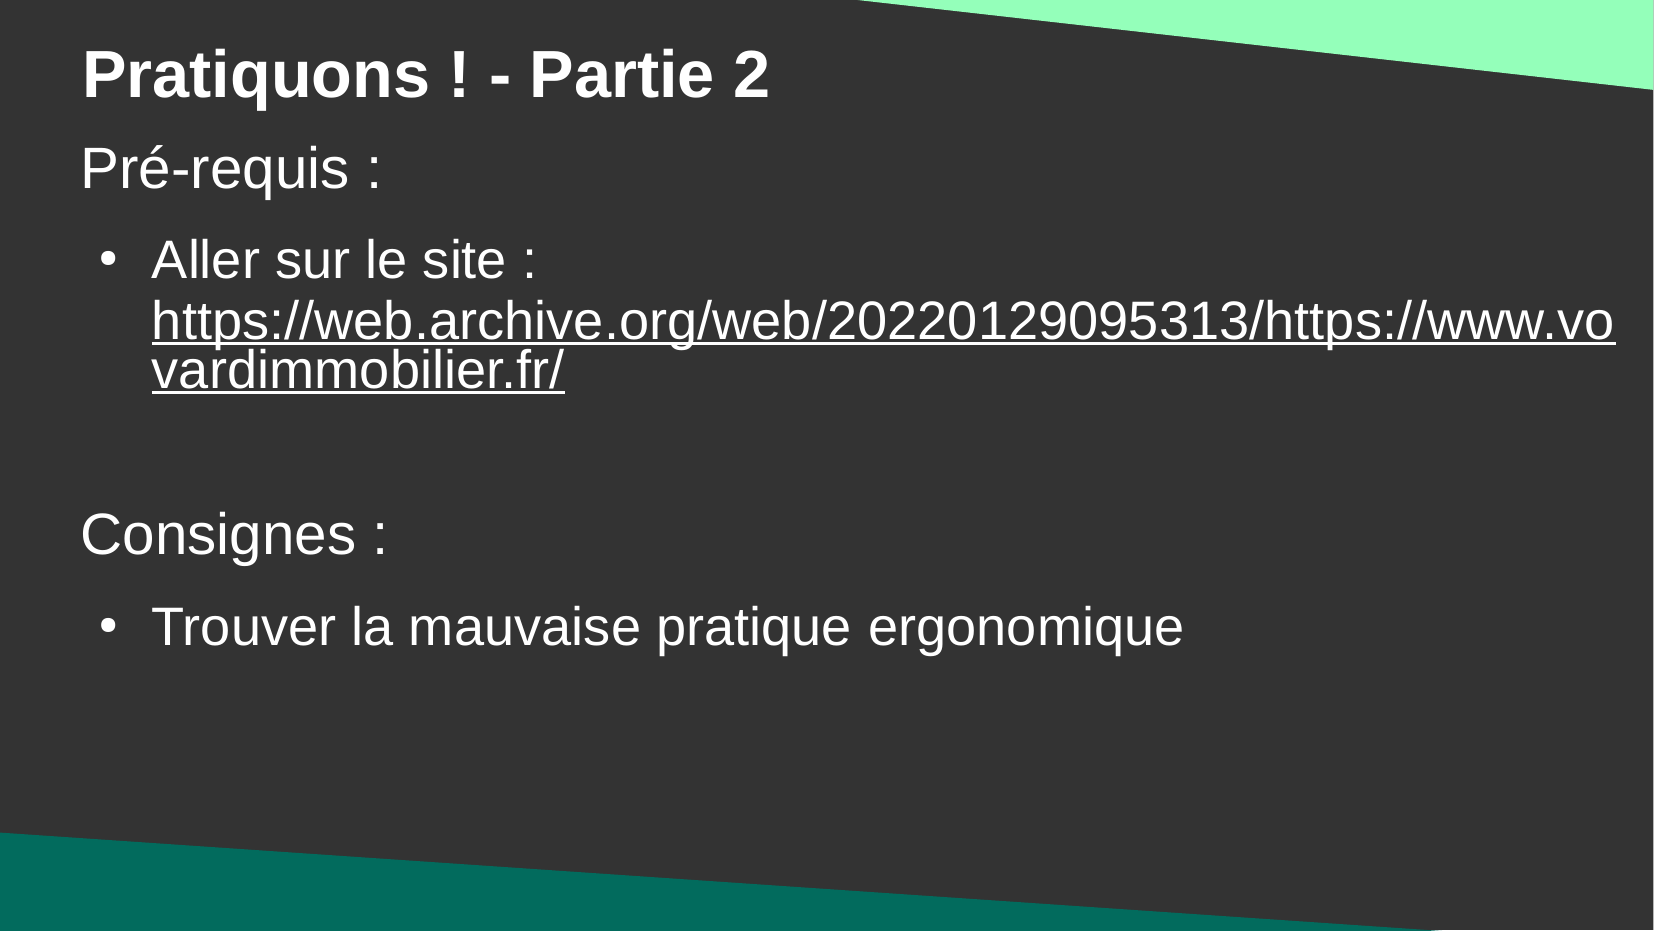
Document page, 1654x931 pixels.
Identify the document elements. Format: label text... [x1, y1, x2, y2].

list Consignes : Trouver la mauvaise pratique ergonomique [80, 501, 1620, 662]
text_box [857, 0, 1654, 90]
list Pré-requis : Aller sur le site : https://web.archive.org/web/20220129095313/https://www.vovardimmobilier.fr/ [80, 135, 1620, 414]
title Pratiquons ! - Partie 2 [82, 37, 1571, 114]
